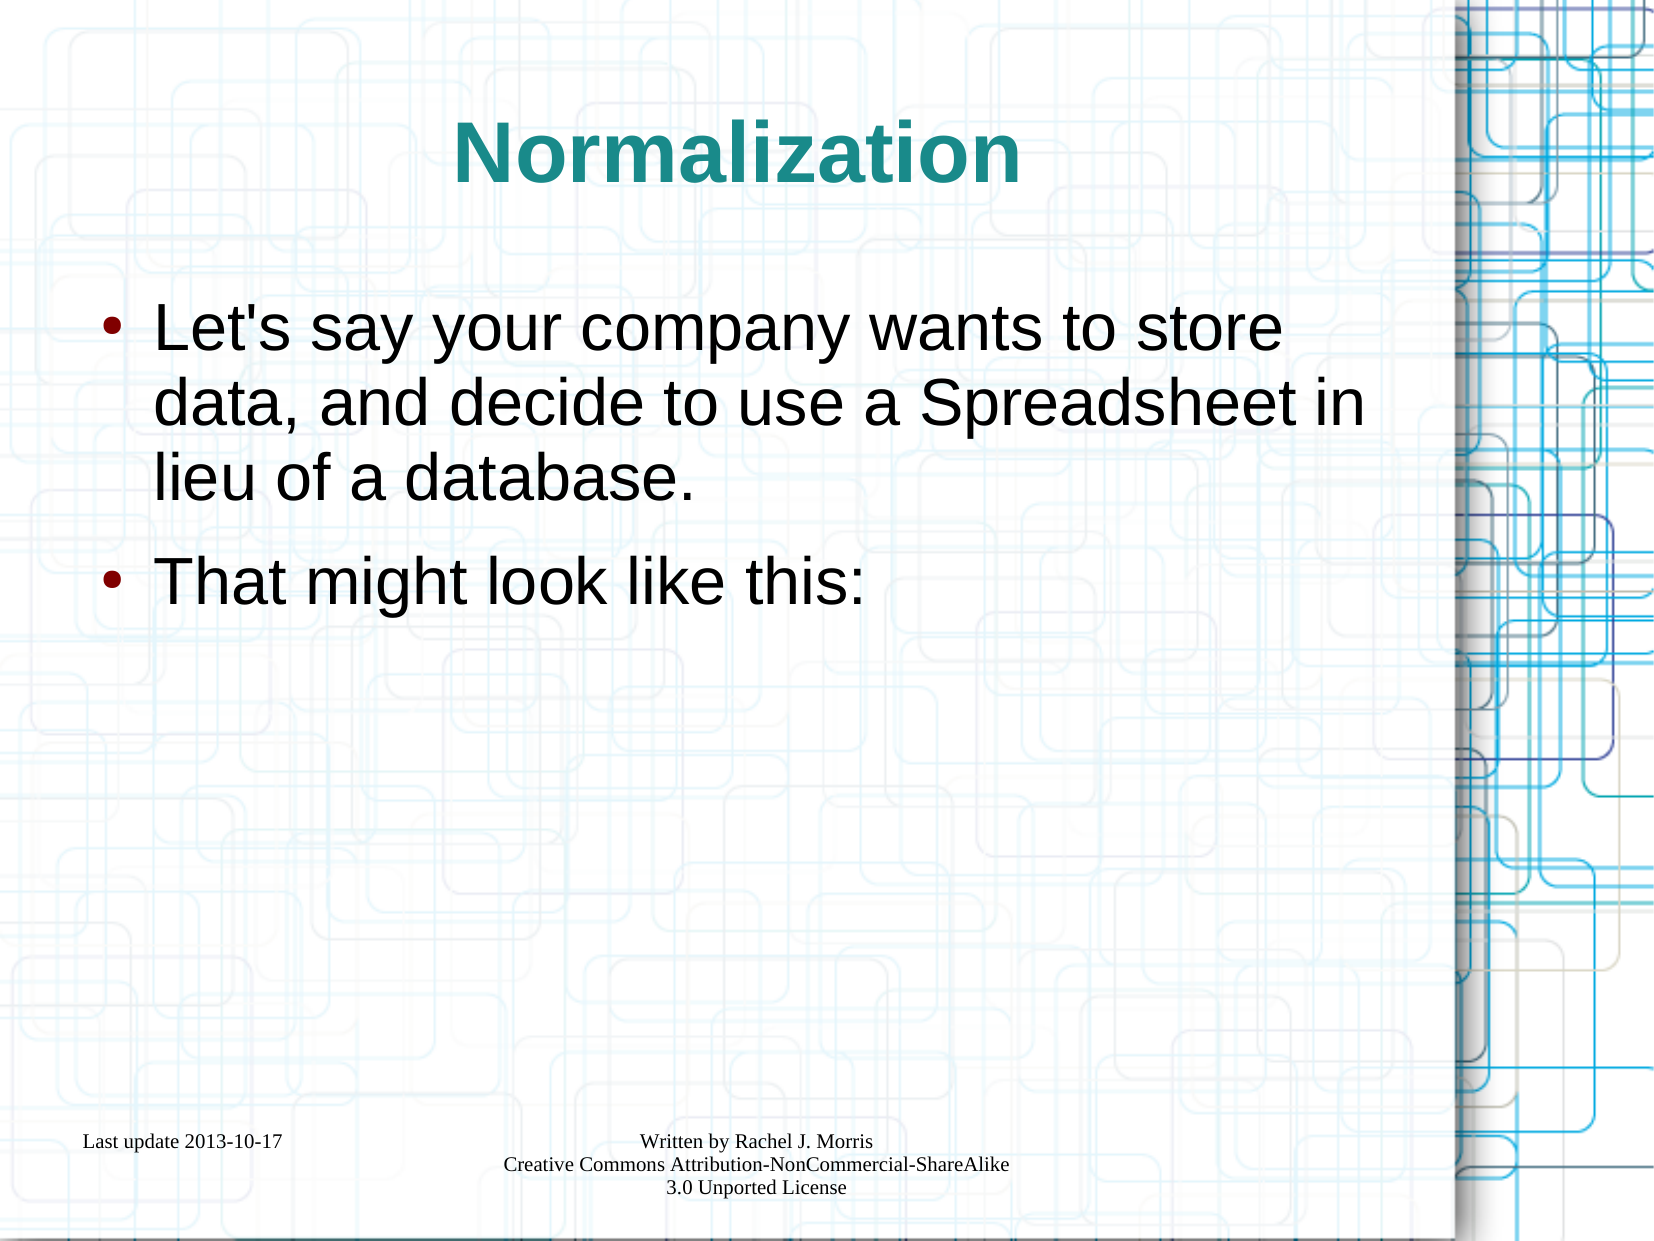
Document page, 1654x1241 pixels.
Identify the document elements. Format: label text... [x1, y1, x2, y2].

list Let's say your company wants to store data, and decide to use a Spreadsheet in lieu of a database. That might look like this: [82, 290, 1418, 1010]
title Normalization [59, 49, 1418, 257]
picture [0, 0, 1654, 1241]
